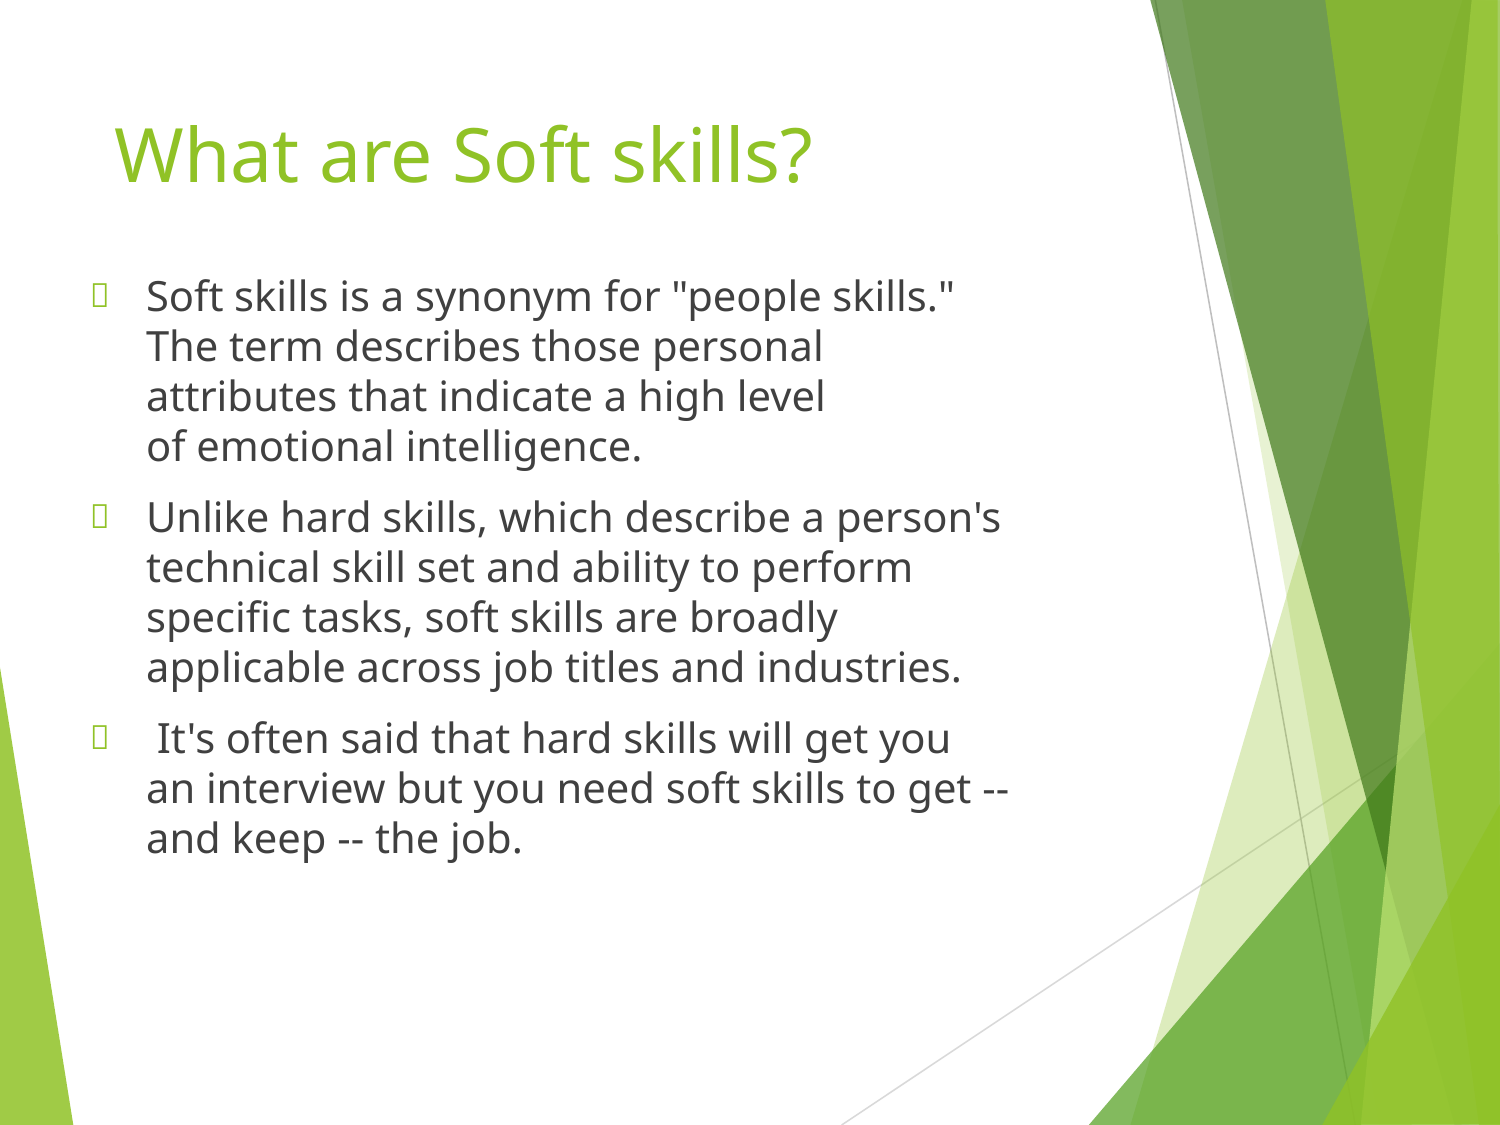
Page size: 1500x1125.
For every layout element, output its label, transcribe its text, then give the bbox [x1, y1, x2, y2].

title What are Soft skills? [99, 99, 1142, 317]
list Soft skills is a synonym for "people skills." The term describes those personal attributes that indicate a high level of emotional intelligence. Unlike hard skills, which describe a person's technical skill set and ability to perform specific tasks, soft skills are broadly applicable across job titles and industries. It's often said that hard skills will get you an interview but you need soft skills to get -- and keep -- the job. [75, 262, 1025, 1088]
